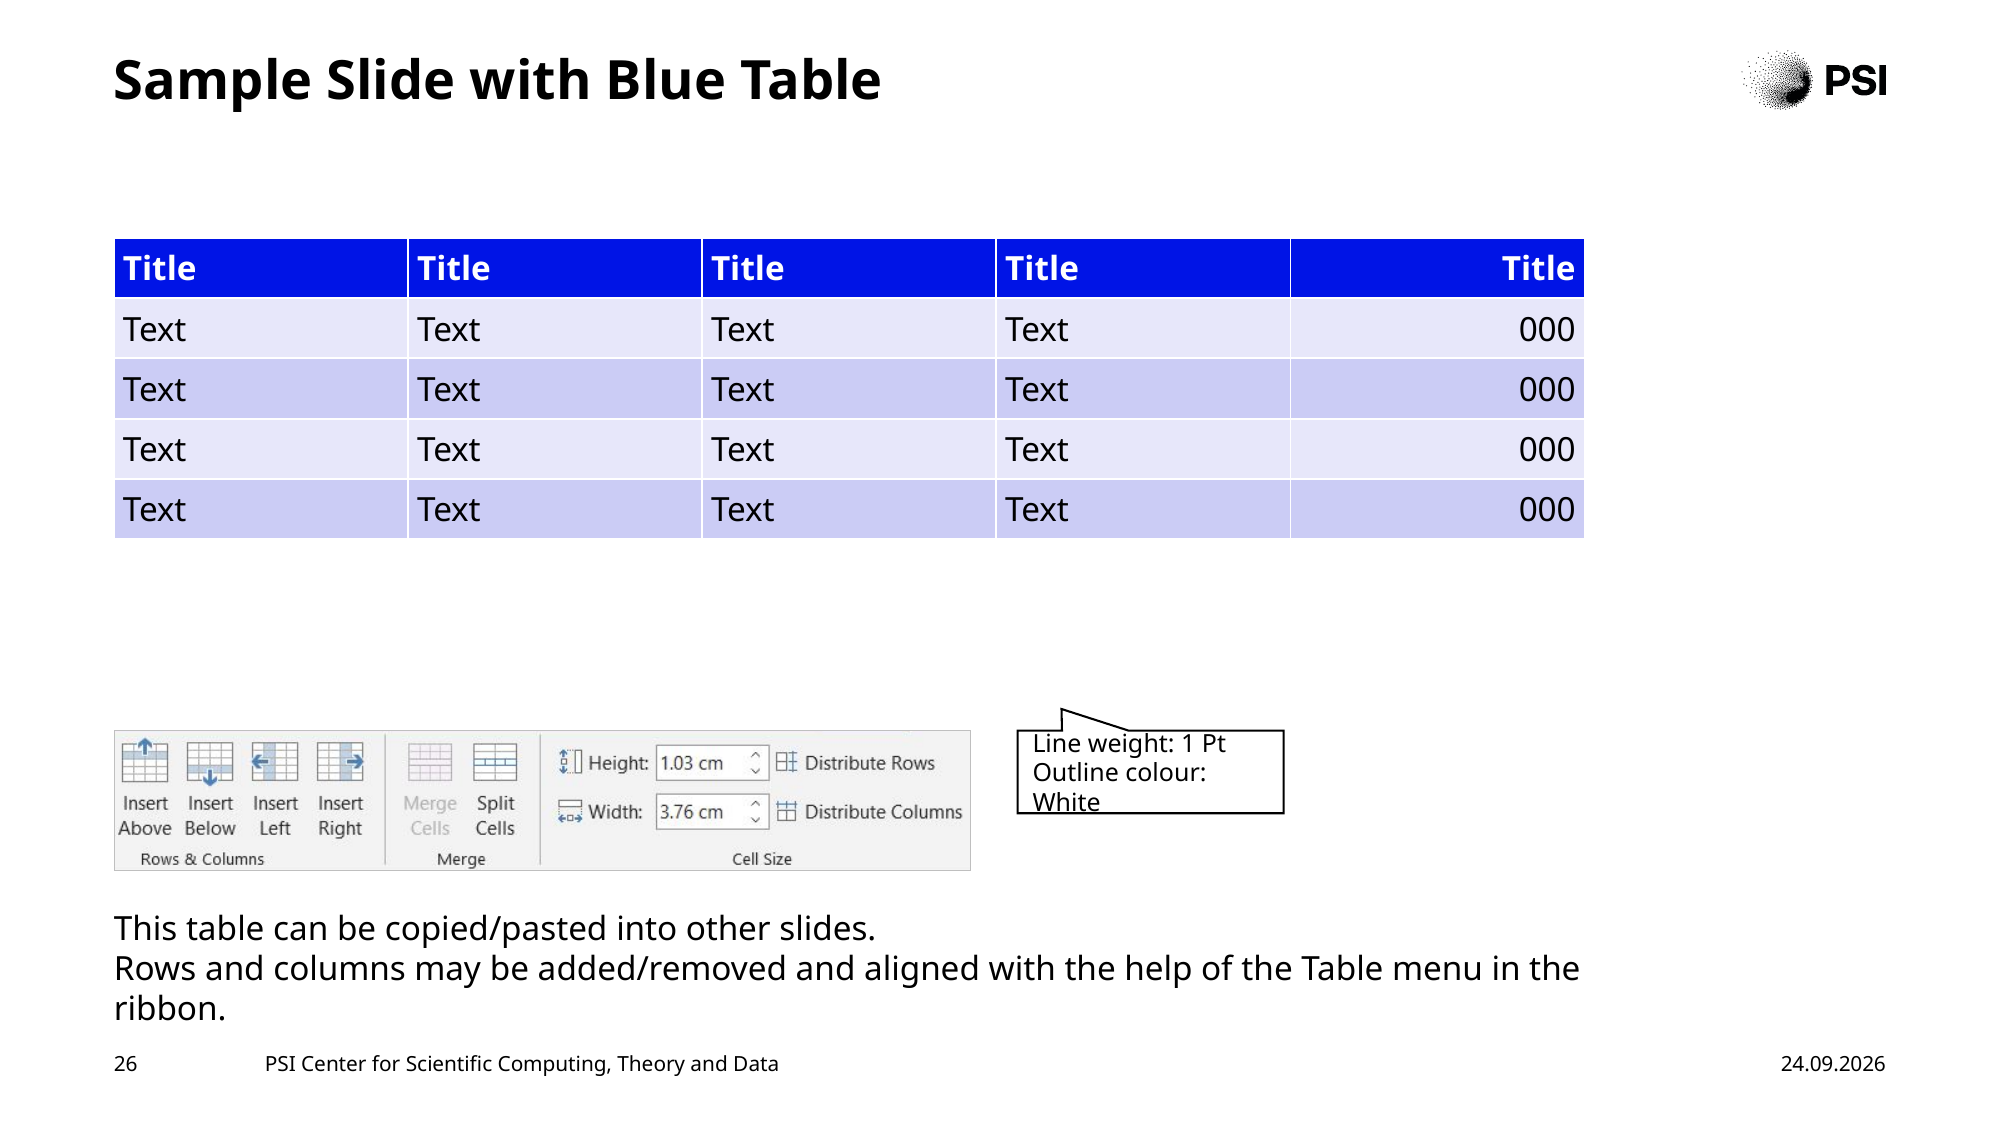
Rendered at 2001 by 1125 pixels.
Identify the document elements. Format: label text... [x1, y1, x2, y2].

table_cell 000 [1291, 420, 1584, 478]
table_cell Text [703, 299, 995, 357]
table_cell Text [997, 359, 1290, 418]
text_box This table can be copied/pasted into other slides. Rows and columns may be added/removed and aligned with the help of the Table menu in the ribbon. [113, 906, 1585, 1027]
table_cell Text [115, 359, 407, 418]
table_cell Text [703, 359, 995, 418]
table_cell Text [703, 420, 995, 478]
table_cell 000 [1291, 299, 1584, 357]
table_cell Text [703, 480, 995, 538]
table_cell Text [115, 420, 407, 478]
table_header Title [409, 239, 701, 297]
table_header Title [1291, 239, 1584, 297]
table_cell Text [409, 359, 701, 418]
table_header Title [703, 239, 995, 297]
table_header Title [115, 239, 407, 297]
table_cell Text [115, 480, 407, 538]
table_cell Text [409, 299, 701, 357]
text_box Line weight: 1 Pt Outline colour: White [1017, 709, 1284, 814]
table_cell Text [115, 299, 407, 357]
table_cell Text [997, 299, 1290, 357]
table_header Title [997, 239, 1290, 297]
table_cell 000 [1291, 359, 1584, 418]
title Sample Slide with Blue Table [114, 45, 1585, 179]
table_cell Text [997, 420, 1290, 478]
table_cell Text [409, 420, 701, 478]
table_cell Text [409, 480, 701, 538]
table_cell Text [997, 480, 1290, 538]
table_cell 000 [1291, 480, 1584, 538]
picture [114, 730, 971, 871]
